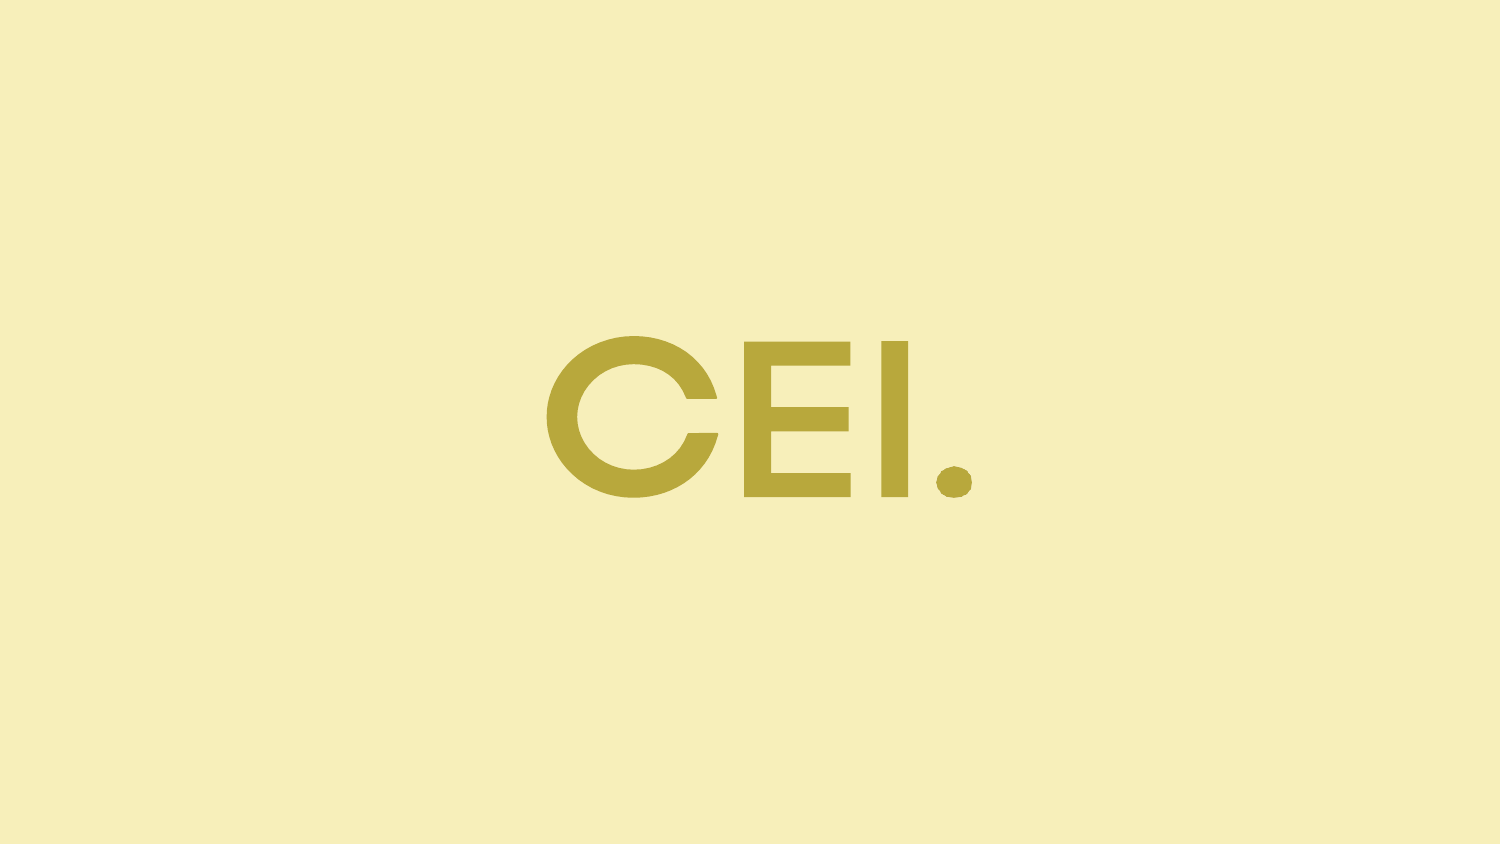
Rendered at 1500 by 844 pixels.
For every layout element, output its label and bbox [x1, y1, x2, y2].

text_box [744, 341, 851, 498]
text_box [881, 341, 909, 498]
picture [936, 466, 972, 499]
text_box [549, 339, 715, 495]
